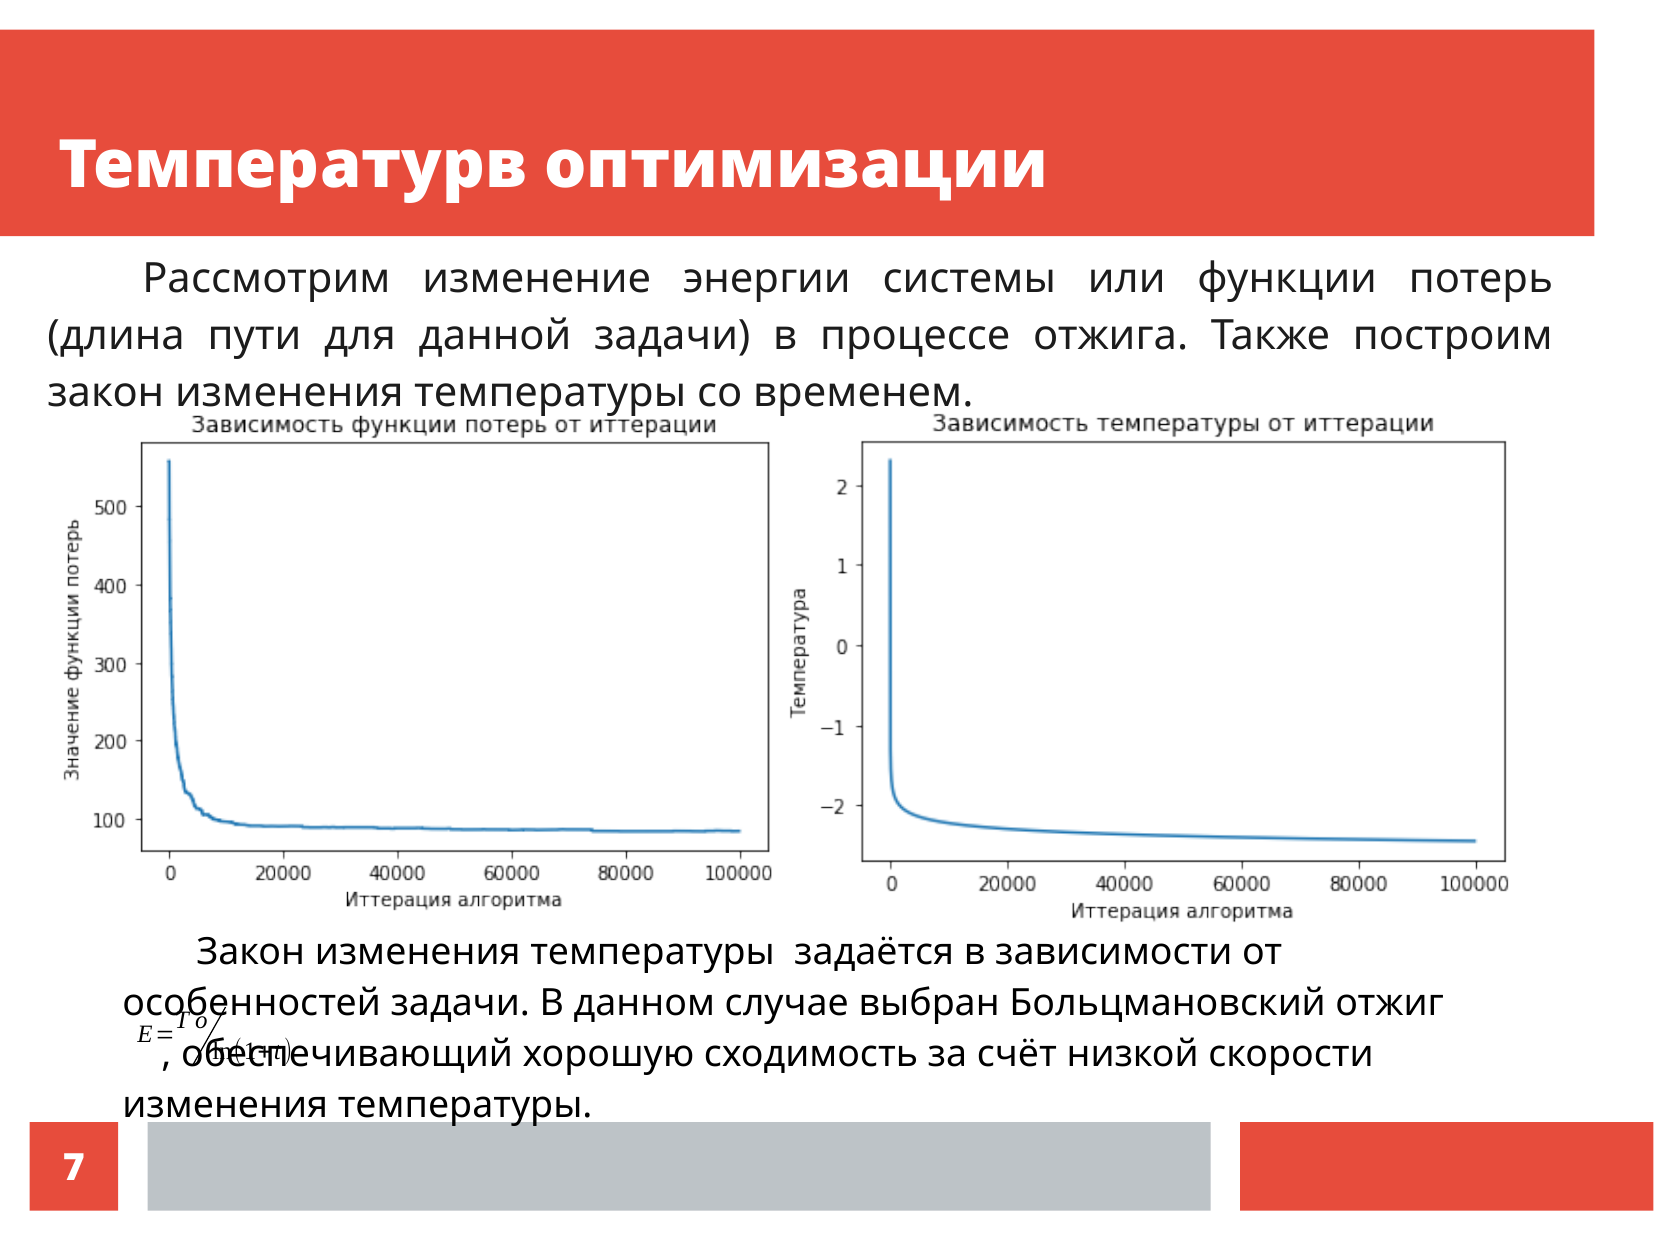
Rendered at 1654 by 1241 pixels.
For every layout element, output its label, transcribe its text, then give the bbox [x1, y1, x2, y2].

title Температурв оптимизации [59, 59, 1595, 207]
text_box Закон изменения температуры задаётся в зависимости от особенностей задачи. В данном случае выбран Больцмановский отжиг , обеспечивающий хорошую сходимость за счёт низкой скорости изменения температуры. [107, 917, 1561, 1106]
chart [129, 1005, 299, 1067]
picture [53, 399, 1524, 922]
list Рассмотрим изменение энергии системы или функции потерь (длина пути для данной задачи) в процессе отжига. Также построим закон изменения температуры со временем. [47, 248, 1554, 1016]
